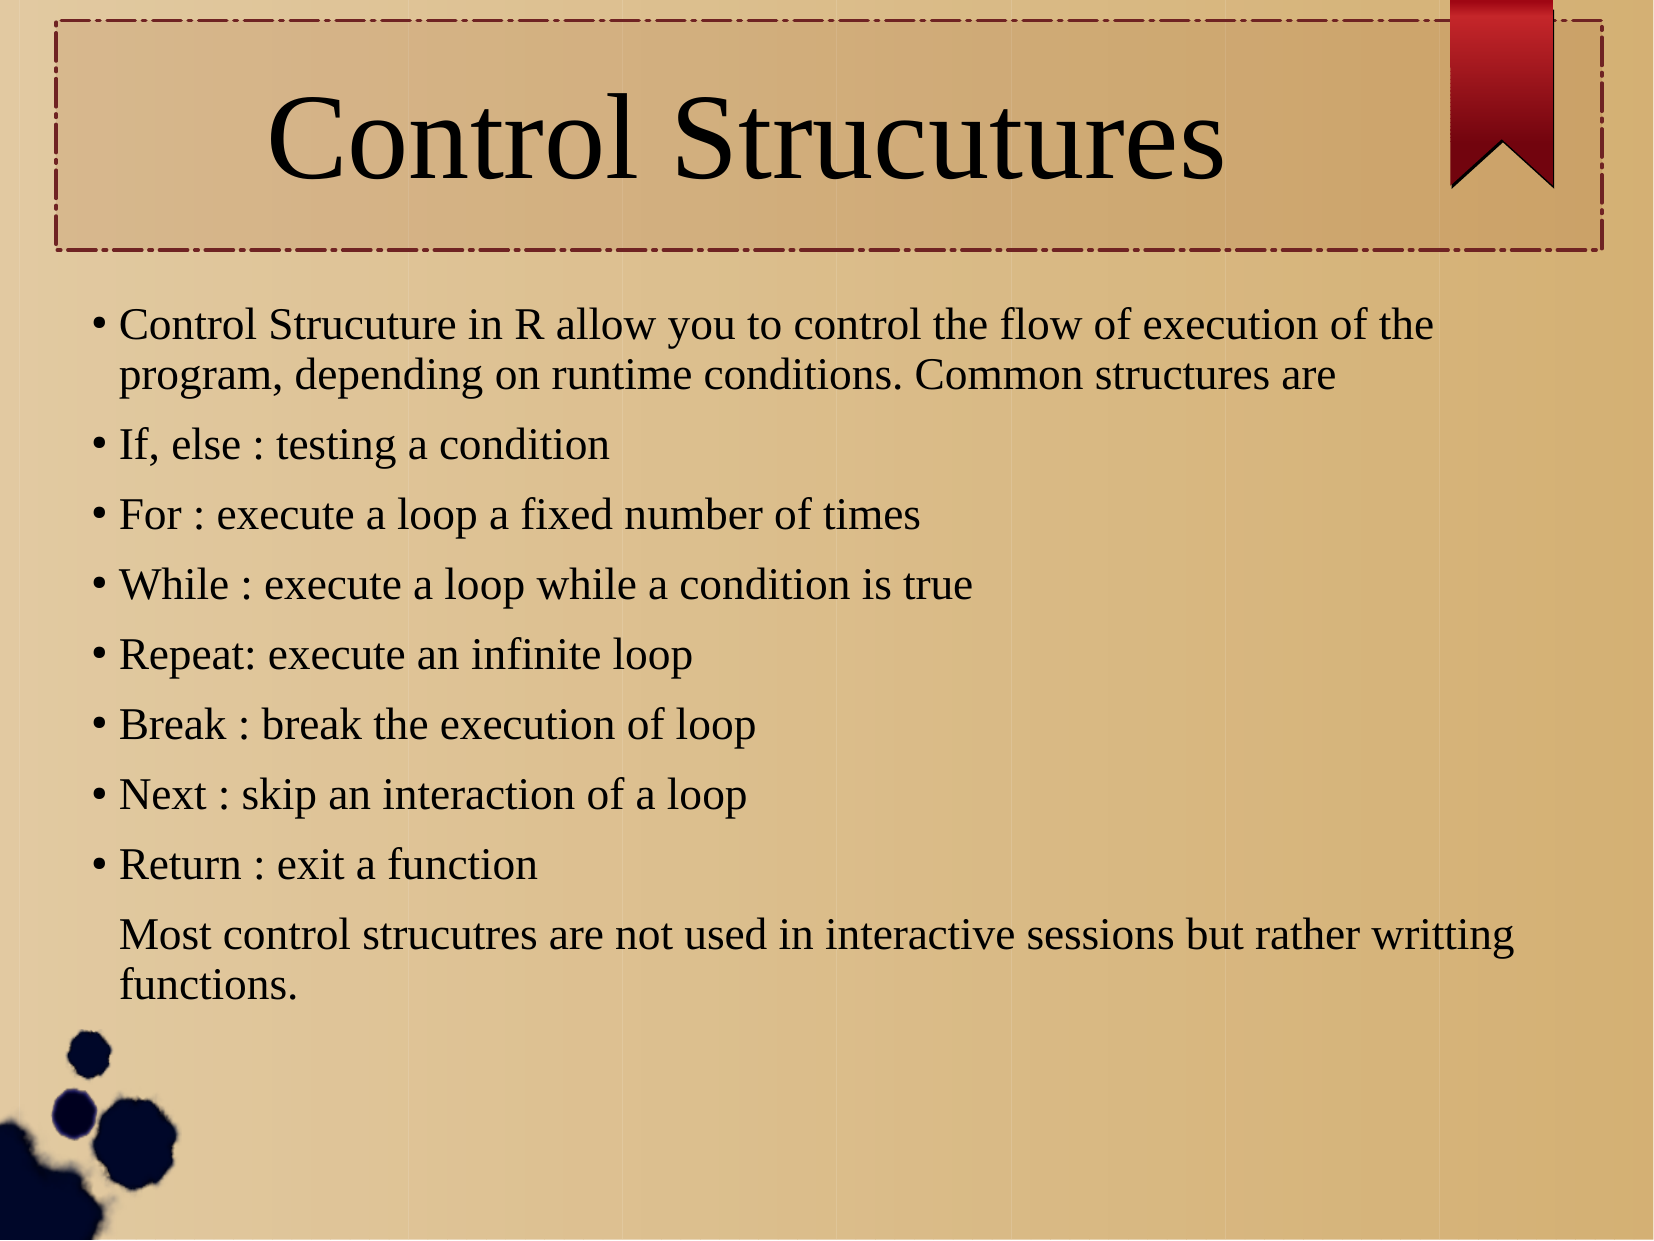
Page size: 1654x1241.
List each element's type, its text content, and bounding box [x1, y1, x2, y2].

list Control Strucuture in R allow you to control the flow of execution of the program, depending on runtime conditions. Common structures are If, else : testing a condition For : execute a loop a fixed number of times While : execute a loop while a condition is true Repeat: execute an infinite loop Break : break the execution of loop Next : skip an interaction of a loop Return : exit a function Most control strucutres are not used in interactive sessions but rather writting functions. [82, 299, 1571, 1019]
title Control Strucutures [82, 47, 1412, 229]
